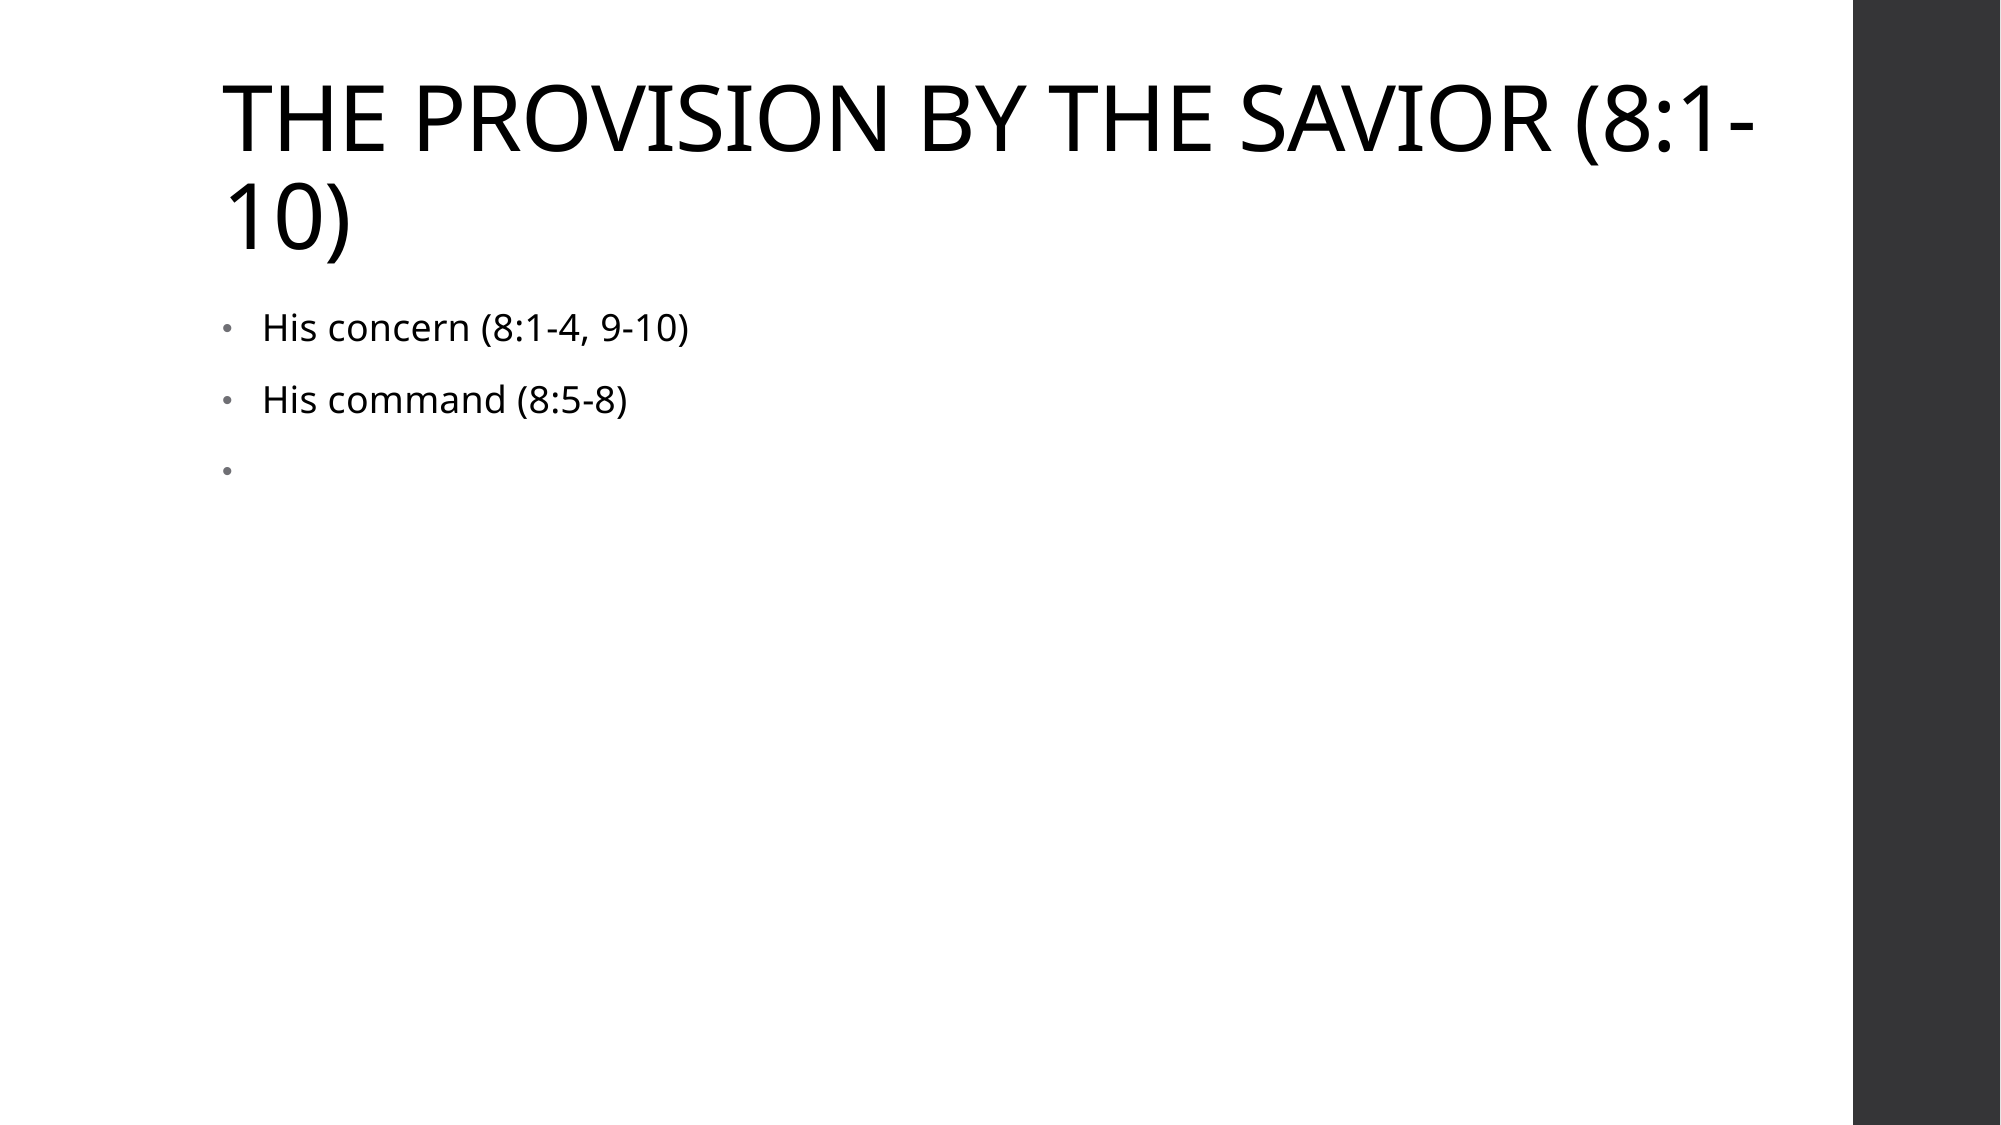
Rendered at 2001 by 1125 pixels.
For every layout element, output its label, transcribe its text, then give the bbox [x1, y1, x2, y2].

title THE PROVISION BY THE SAVIOR (8:1-10) [206, 60, 1797, 278]
list His concern (8:1-4, 9-10) His command (8:5-8) [206, 299, 1617, 1014]
